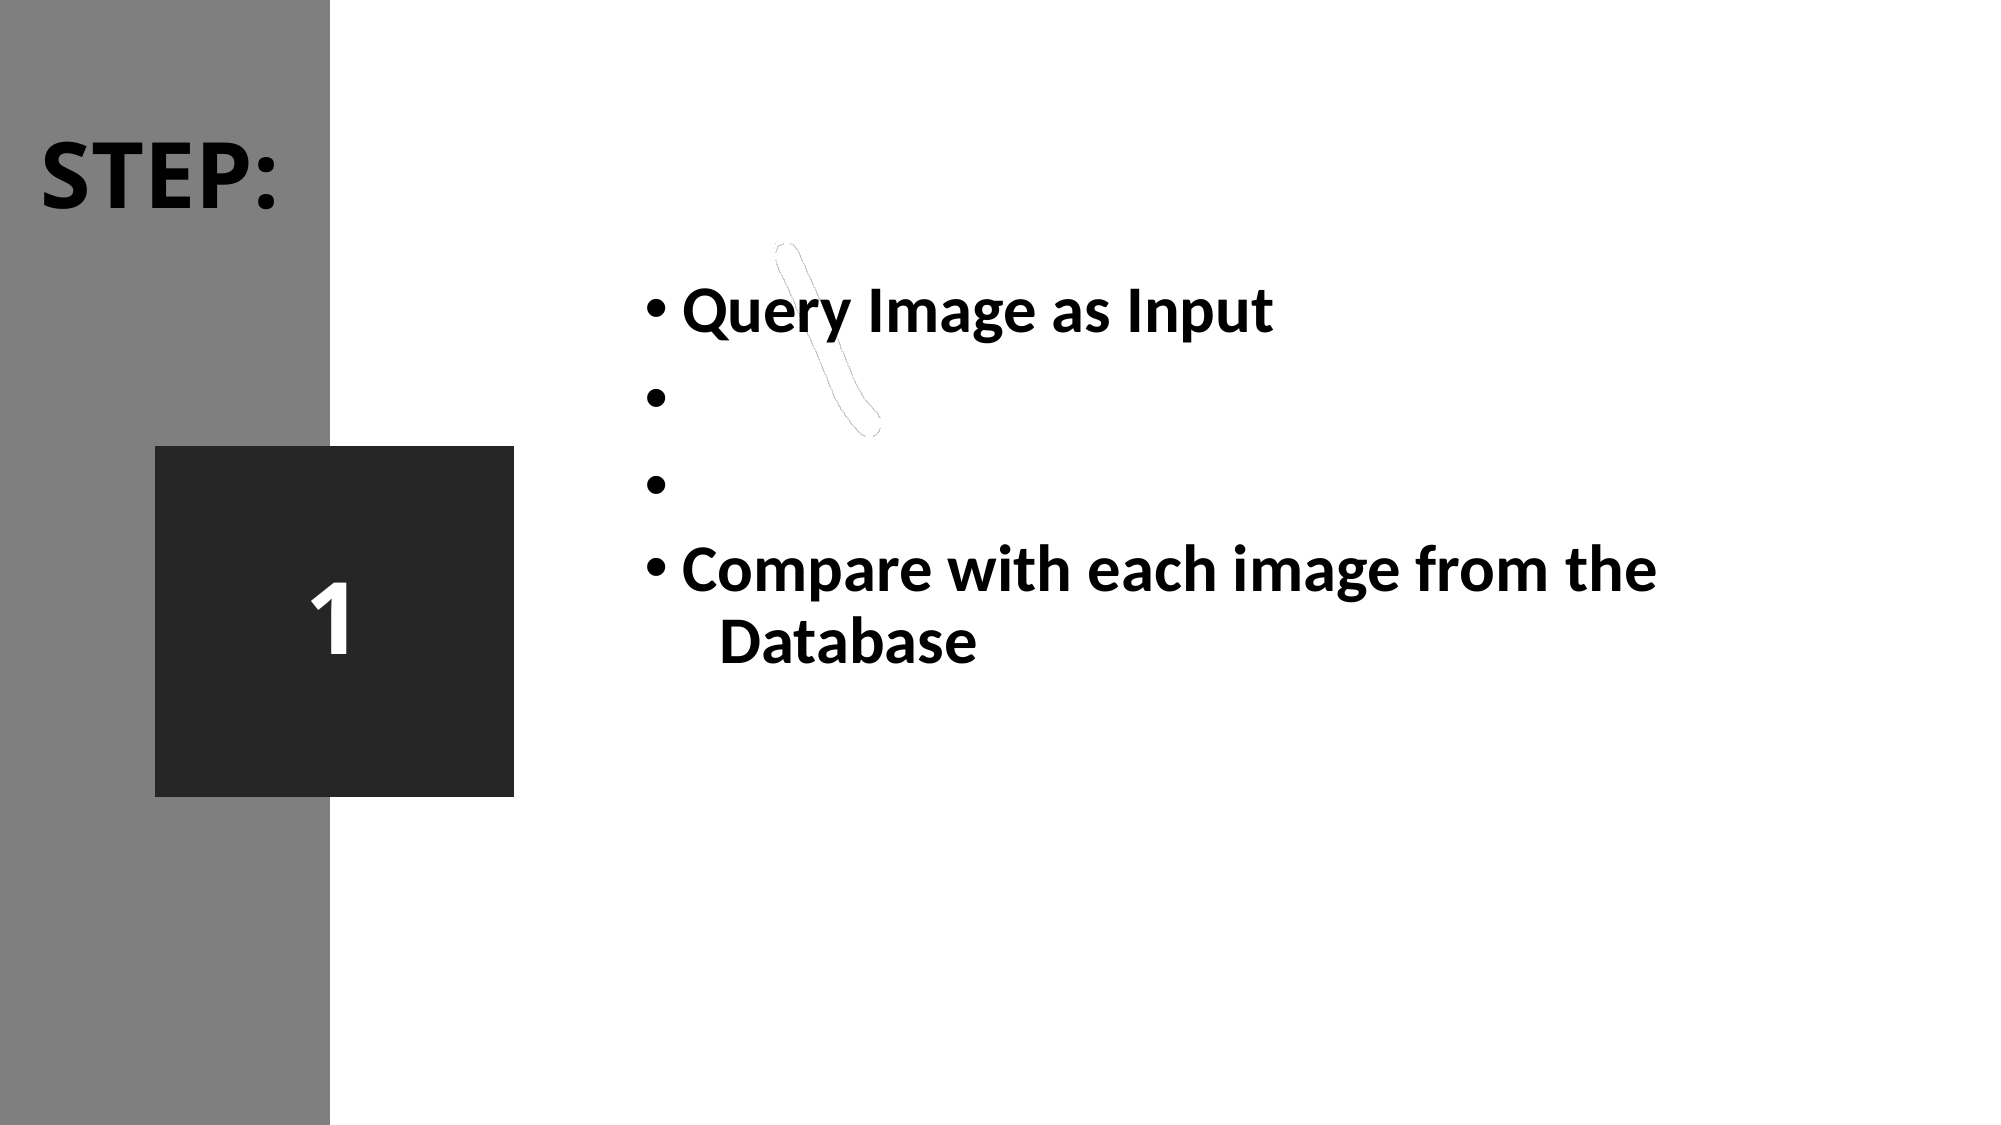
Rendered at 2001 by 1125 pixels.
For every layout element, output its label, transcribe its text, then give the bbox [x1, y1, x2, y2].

picture [775, 243, 881, 267]
title STEP: [25, 70, 309, 288]
text_box 1 [169, 460, 500, 784]
text_box [0, 0, 2000, 1125]
text_box Query Image as Input Compare with each image from the Database [592, 267, 1705, 705]
